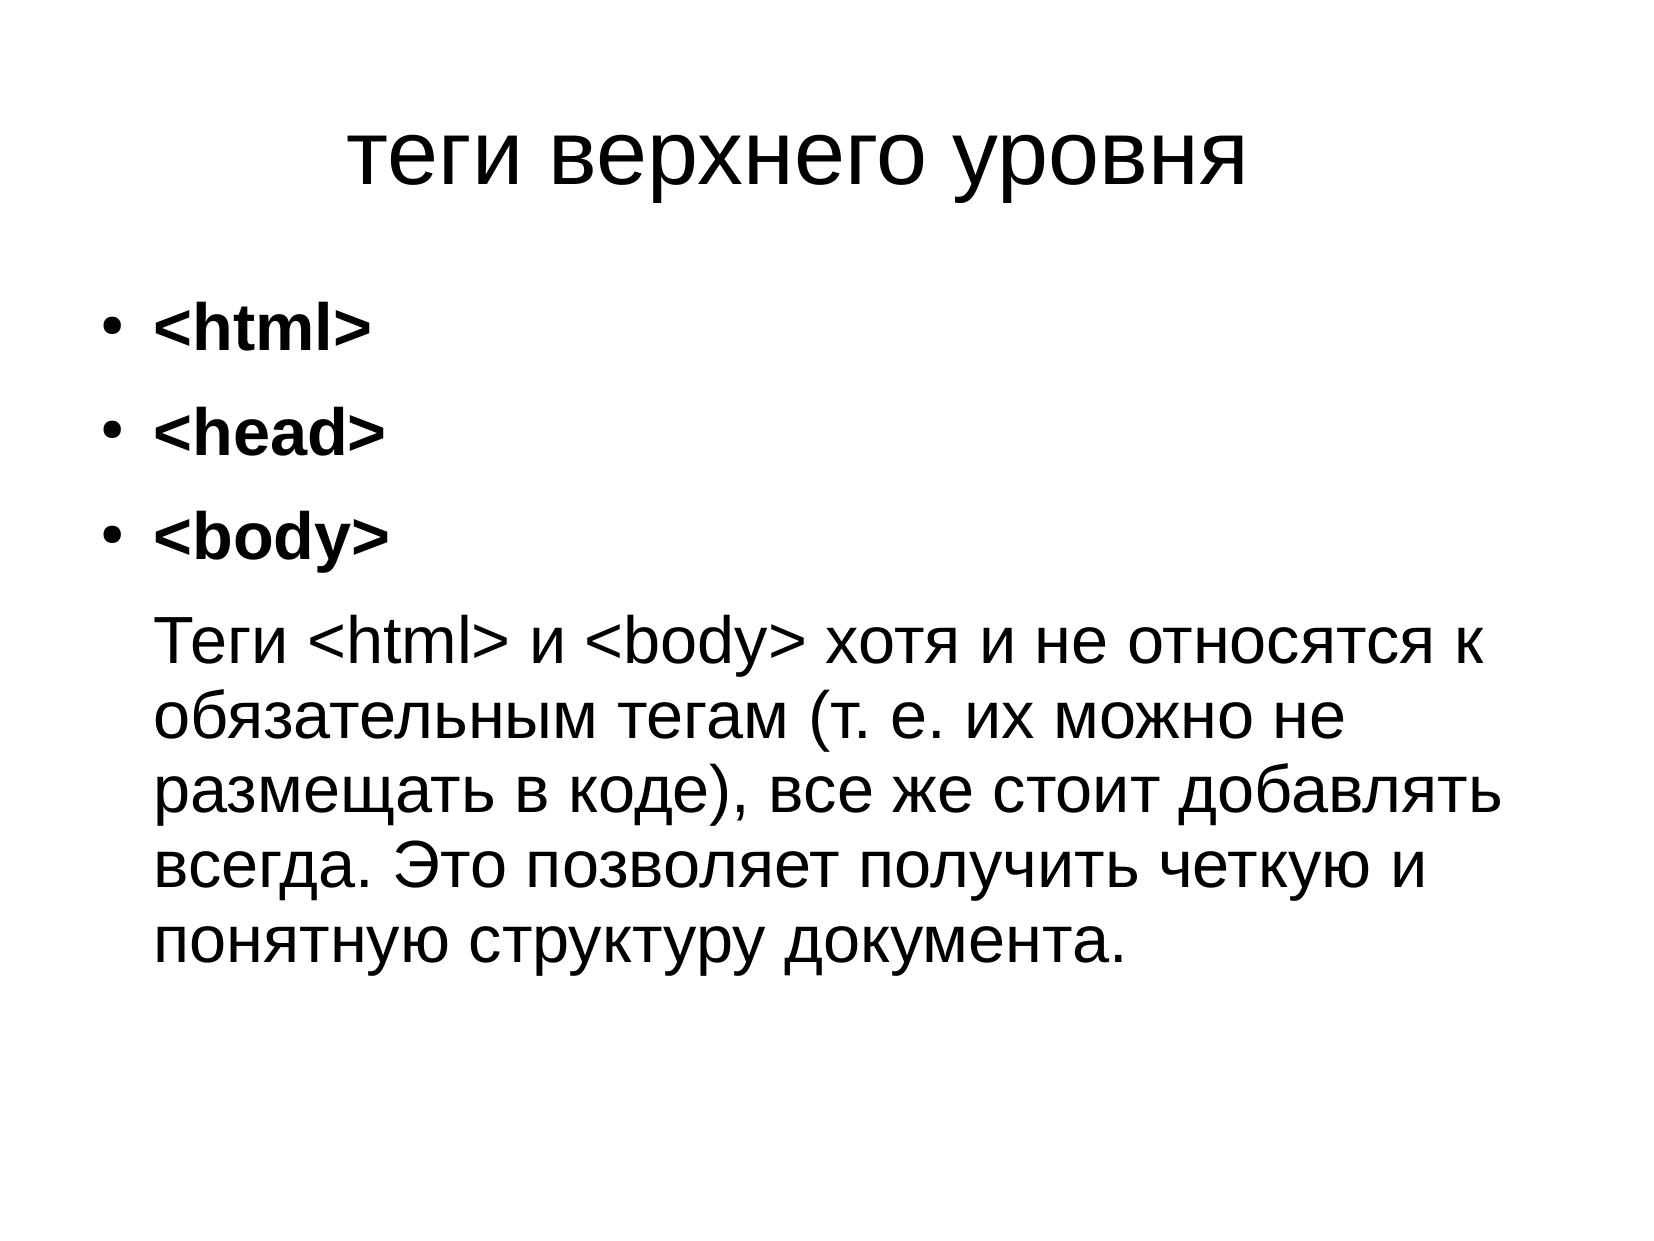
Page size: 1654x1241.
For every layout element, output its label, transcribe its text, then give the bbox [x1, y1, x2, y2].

list <html> <head> <body> Теги <html> и <body> хотя и не относятся к обязательным тегам (т. е. их можно не размещать в коде), все же стоит добавлять всегда. Это позволяет получить четкую и понятную структуру документа. [82, 290, 1571, 1109]
title теги верхнего уровня [82, 49, 1571, 257]
